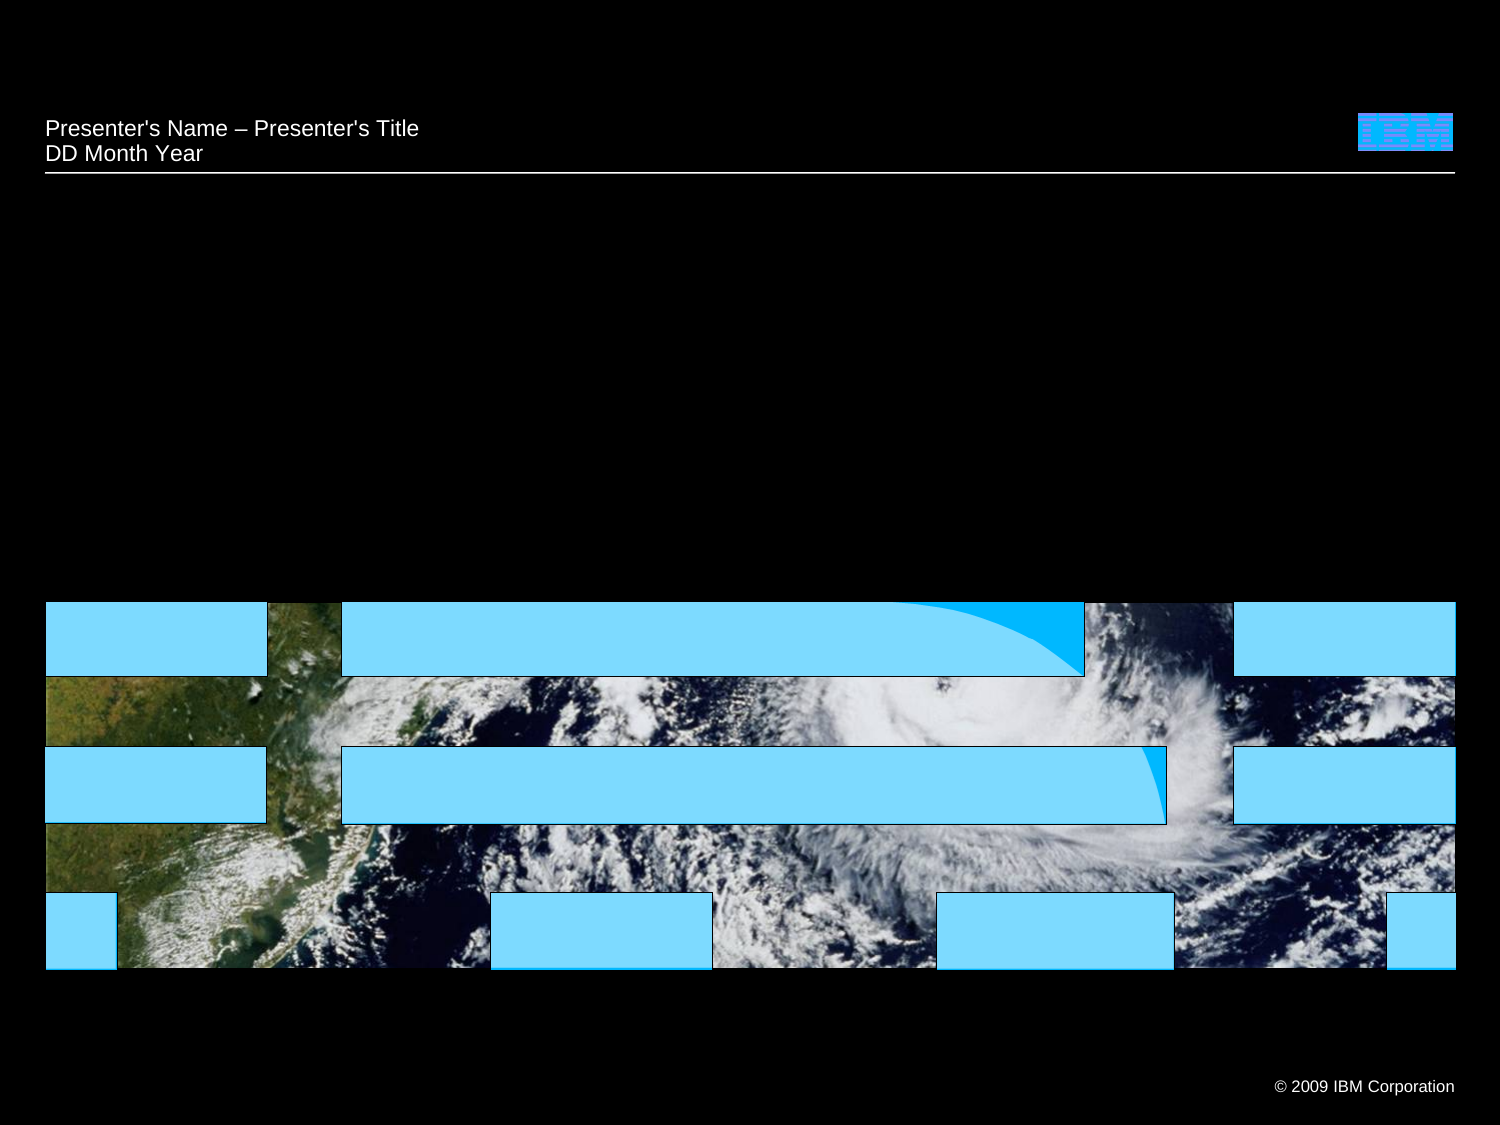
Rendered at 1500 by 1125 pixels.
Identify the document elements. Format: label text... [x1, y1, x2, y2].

picture [46, 893, 115, 968]
picture [45, 747, 266, 823]
picture [491, 893, 712, 967]
picture [342, 602, 1081, 676]
text_box Presenter's Name – Presenter's Title DD Month Year [30, 86, 1306, 175]
picture [1234, 602, 1454, 676]
picture [46, 603, 1455, 968]
picture [46, 602, 267, 676]
picture [937, 893, 1174, 968]
picture [1387, 893, 1456, 967]
picture [1234, 747, 1454, 824]
